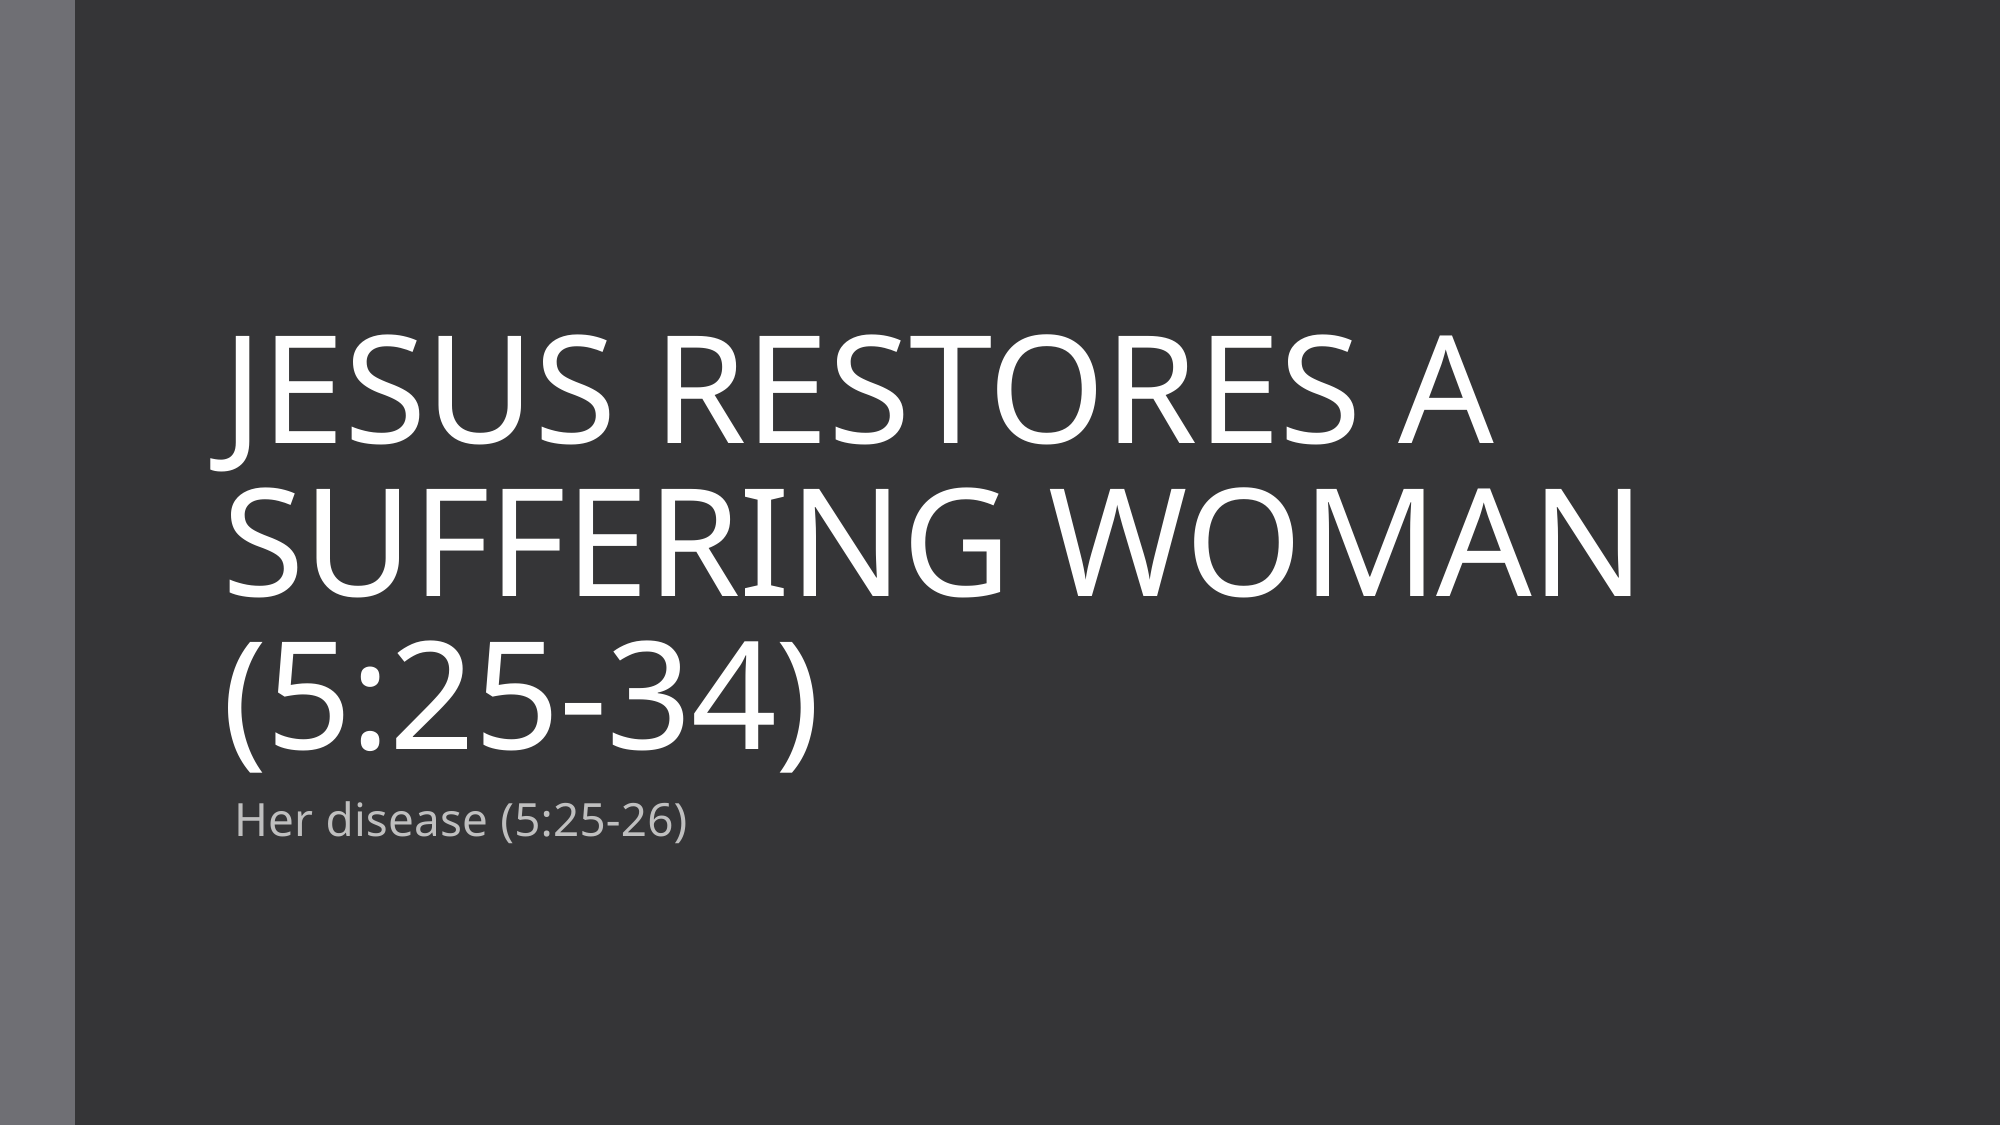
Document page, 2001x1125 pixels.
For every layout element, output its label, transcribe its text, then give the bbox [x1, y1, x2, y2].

title JESUS RESTORES A SUFFERING WOMAN (5:25-34) [206, 124, 1752, 787]
subtitle Her disease (5:25-26) [206, 787, 1752, 1066]
